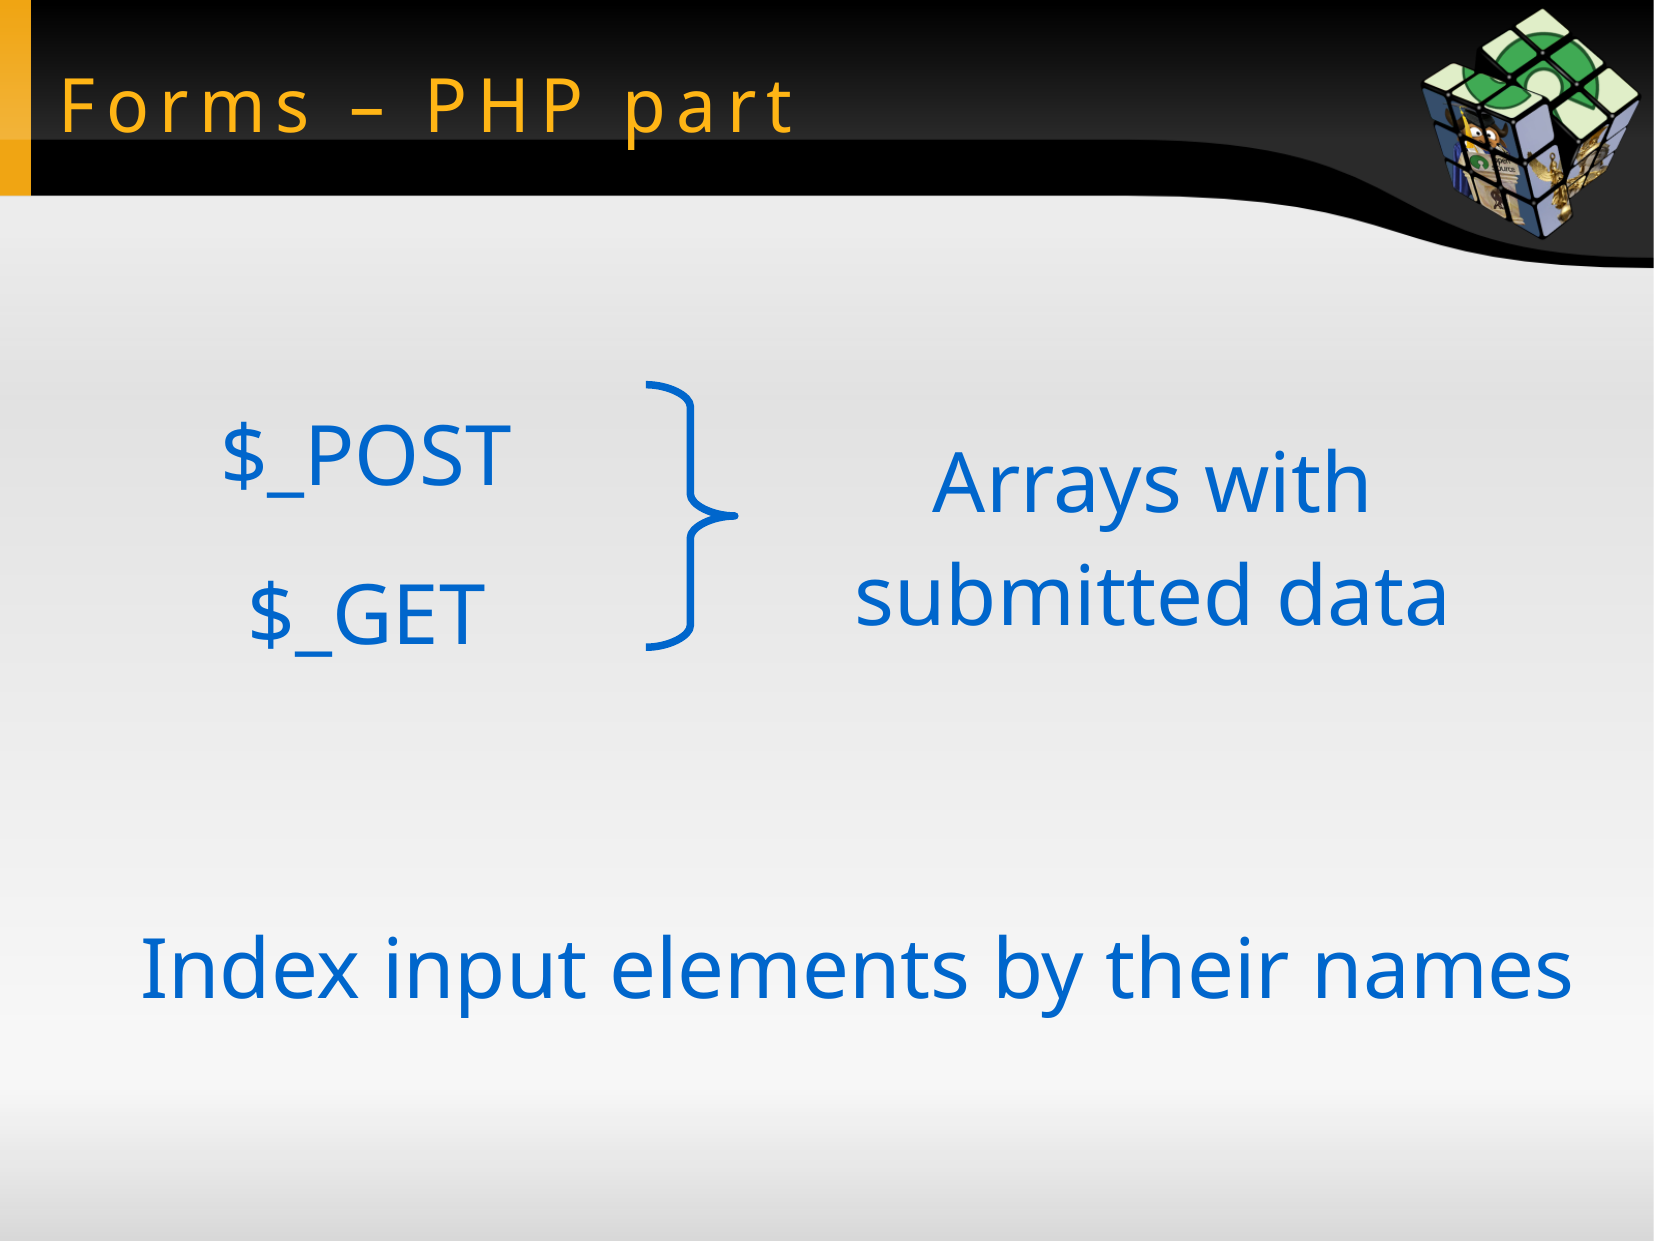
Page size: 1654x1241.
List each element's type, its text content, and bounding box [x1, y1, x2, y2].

text_box Arrays with submitted data [834, 414, 1472, 619]
text_box Index input elements by their names [125, 902, 1529, 1011]
text_box $_POST [205, 388, 529, 497]
title Forms – PHP part [59, 29, 1270, 178]
text_box $_GET [233, 548, 502, 657]
picture [0, 0, 1654, 1241]
